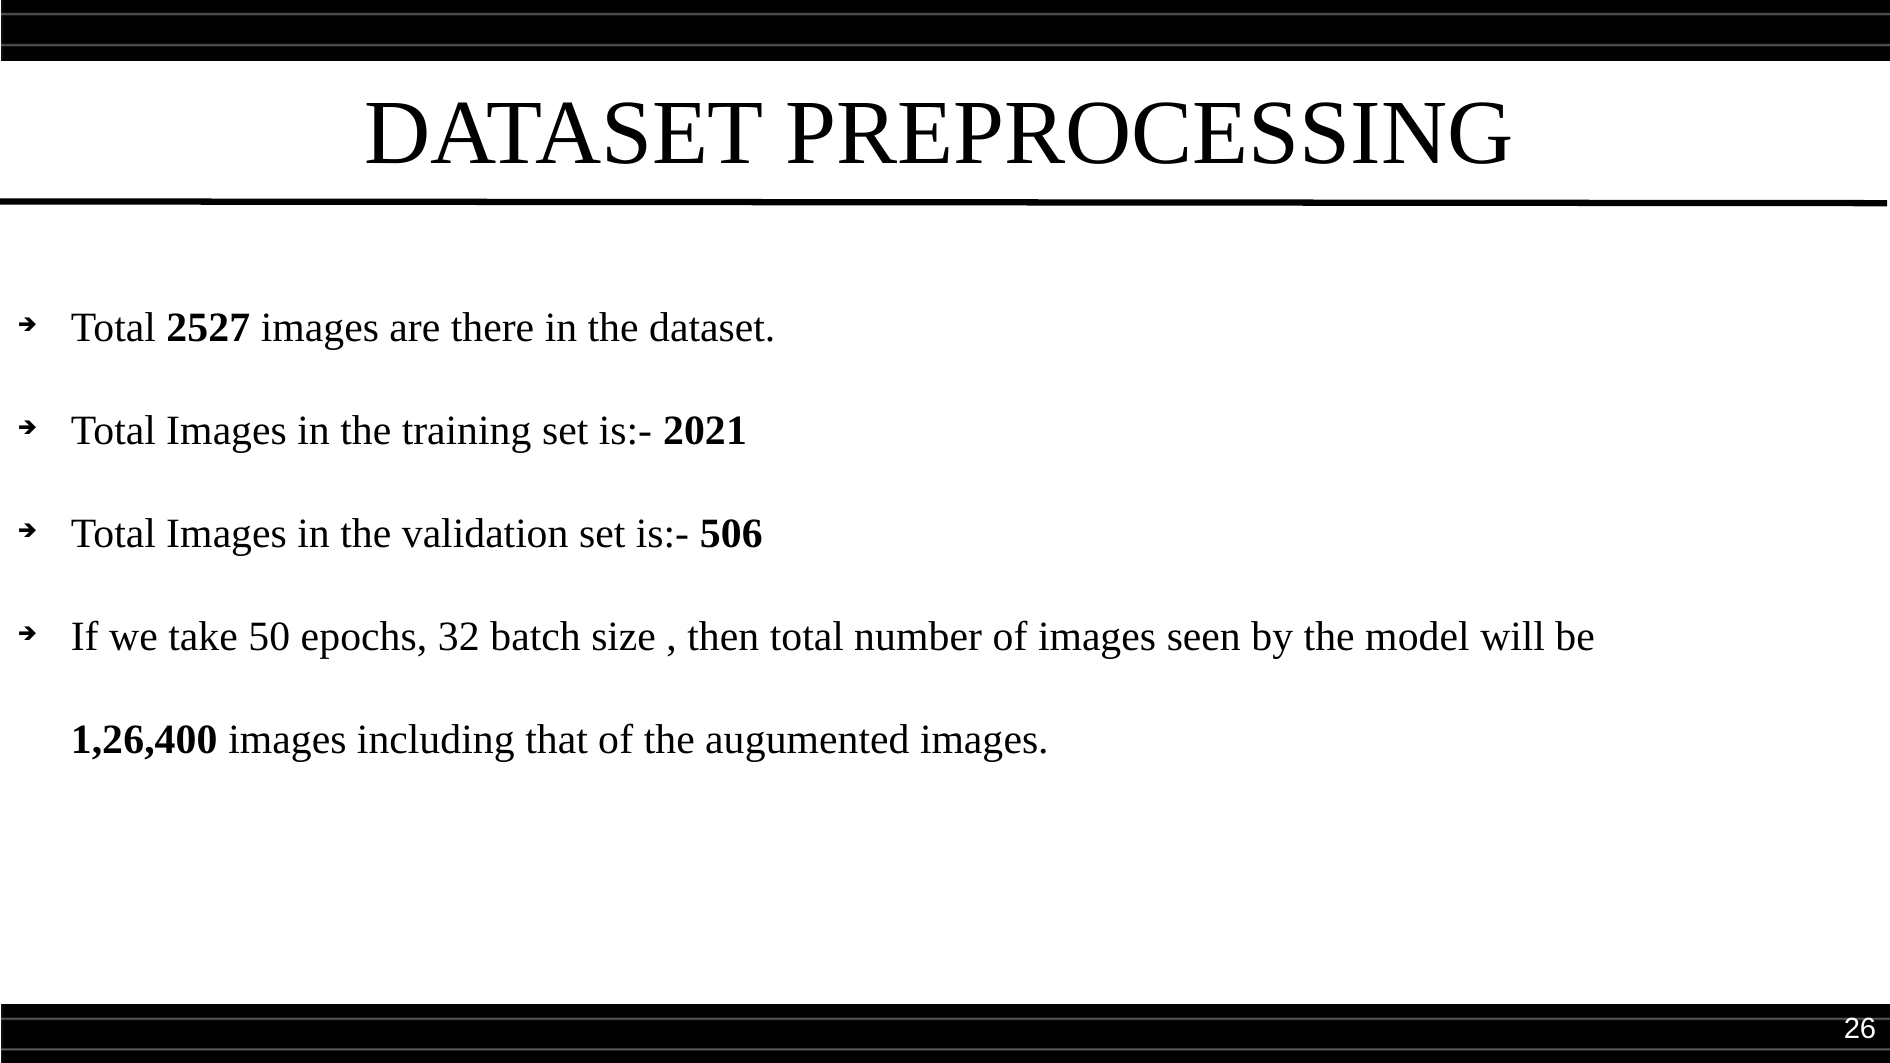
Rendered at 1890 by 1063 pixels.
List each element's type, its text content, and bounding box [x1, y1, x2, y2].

picture [1, 1004, 1890, 1063]
title DATASET PREPROCESSING [89, 82, 1790, 184]
picture [1, 0, 1890, 61]
list Total 2527 images are there in the dataset. Total Images in the training set is:- 2021 Total Images in the validation set is:- 506 If we take 50 epochs, 32 batch size , then total number of images seen by the model will be 1,26,400 images including that of the augumented images. [0, 205, 1766, 1003]
